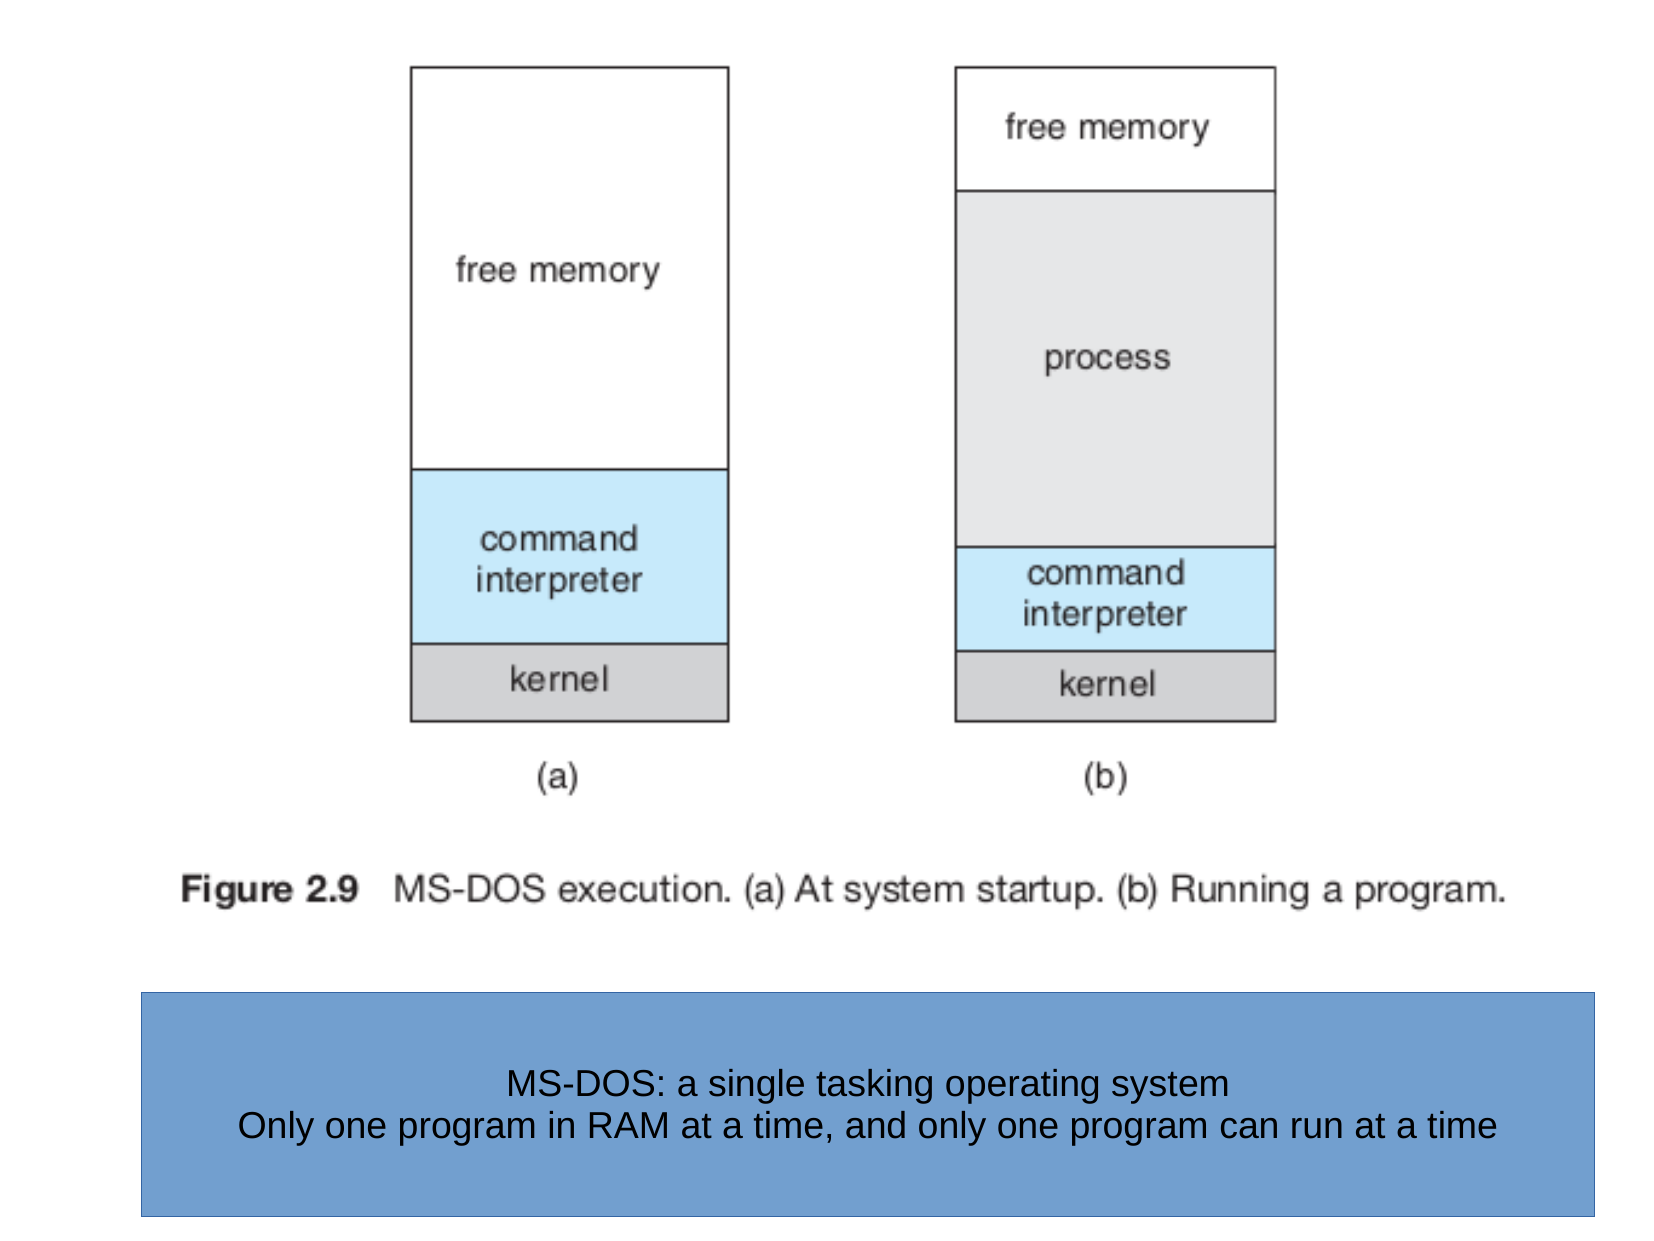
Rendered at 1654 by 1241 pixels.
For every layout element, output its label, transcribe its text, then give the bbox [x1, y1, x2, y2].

picture [159, 33, 1541, 934]
text_box MS-DOS: a single tasking operating system Only one program in RAM at a time, and only one program can run at a time [141, 992, 1595, 1217]
